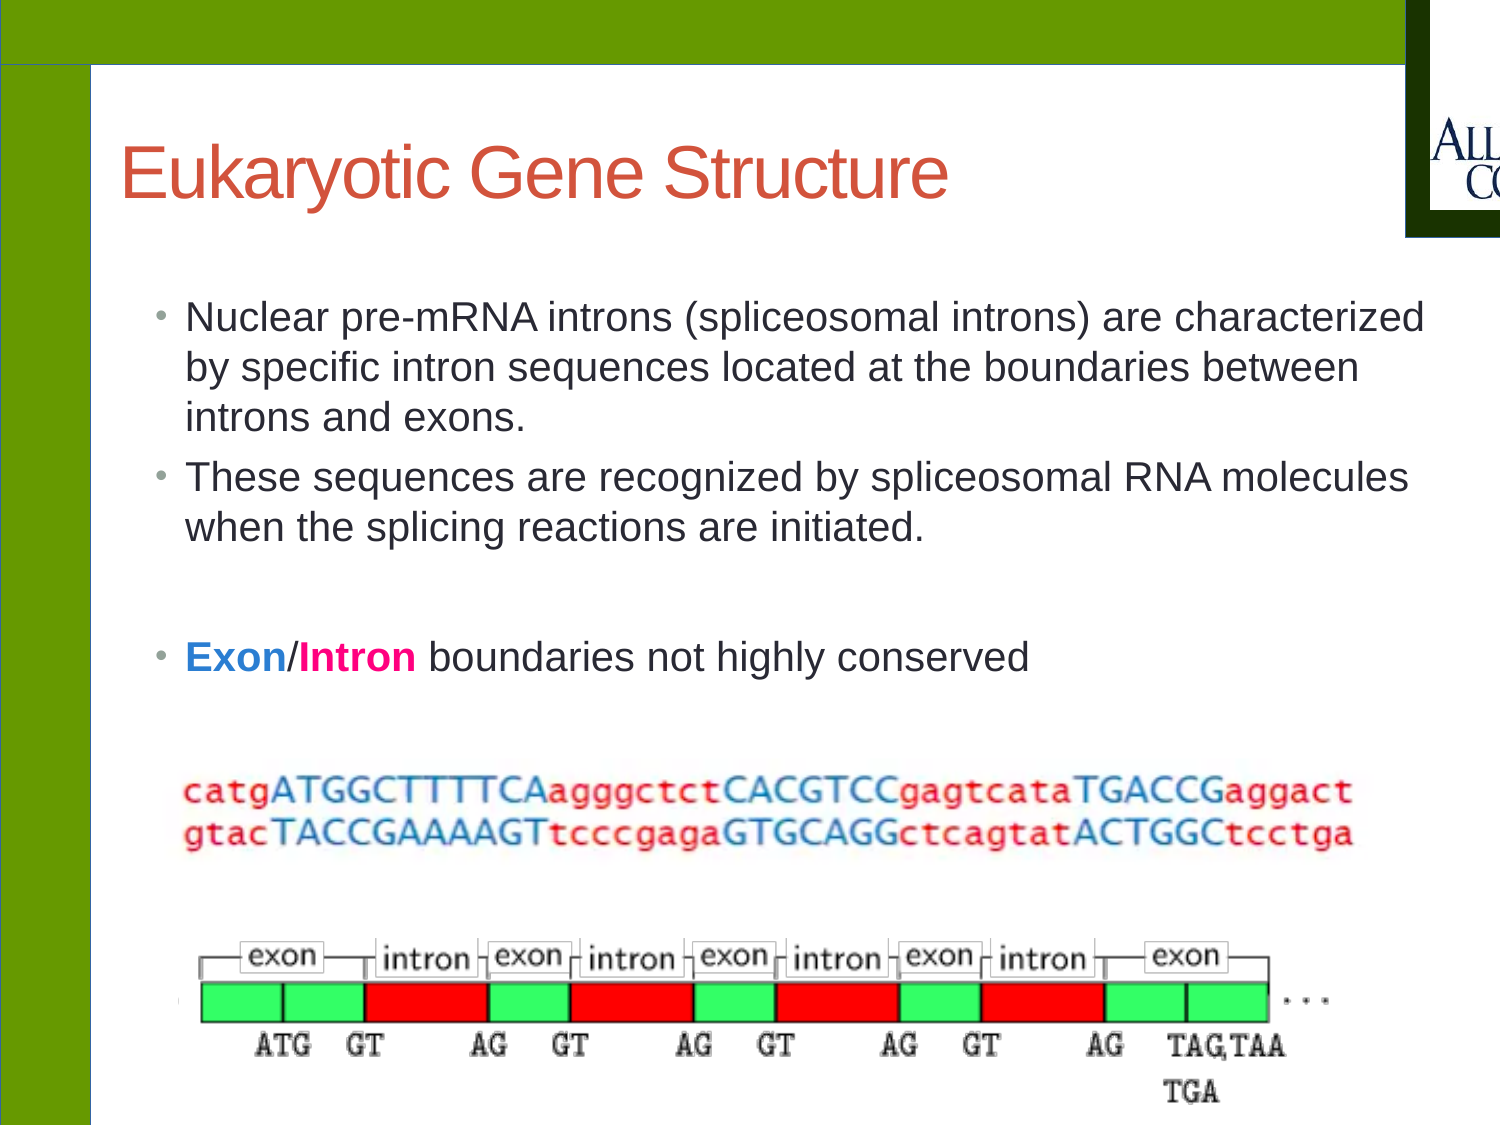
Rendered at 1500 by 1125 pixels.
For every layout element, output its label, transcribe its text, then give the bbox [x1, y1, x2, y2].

picture [149, 755, 1384, 886]
picture [178, 938, 1362, 1125]
title Eukaryotic Gene Structure [104, 87, 1455, 251]
picture [1430, 0, 1500, 210]
text_box [1455, 210, 1500, 238]
text_box [0, 0, 1430, 1125]
list Nuclear pre-mRNA introns (spliceosomal introns) are characterized by specific intron sequences located at the boundaries between introns and exons. These sequences are recognized by spliceosomal RNA molecules when the splicing reactions are initiated. Exon/Intron boundaries not highly conserved [140, 282, 1460, 723]
